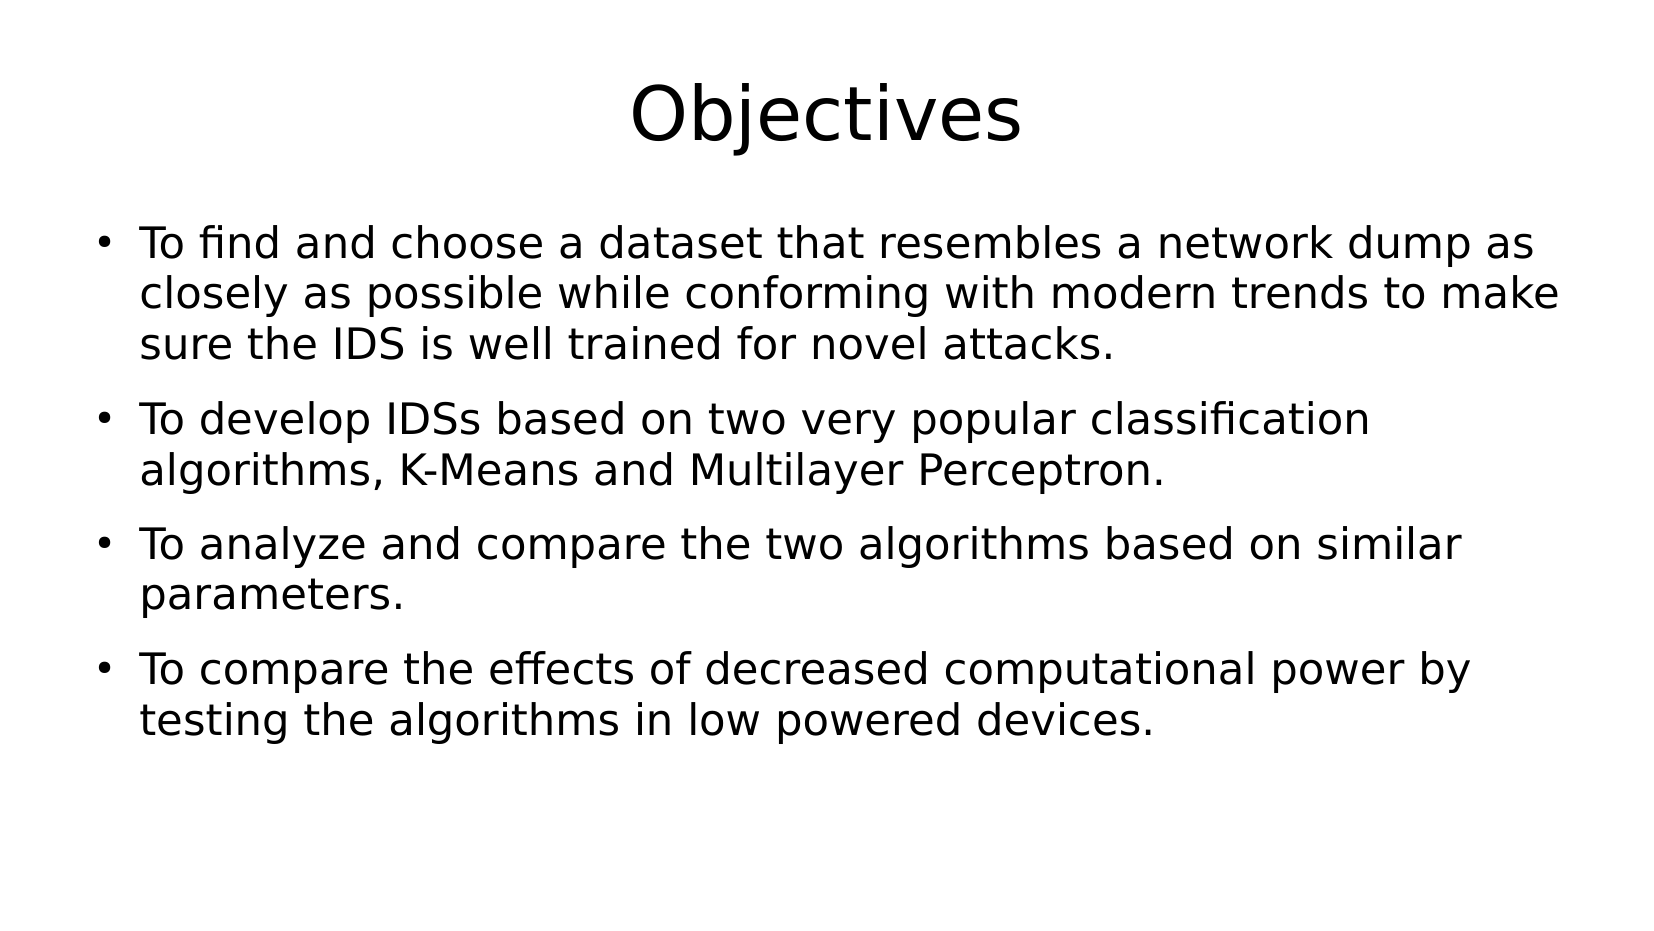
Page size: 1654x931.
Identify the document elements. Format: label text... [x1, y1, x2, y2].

title Objectives [82, 37, 1571, 193]
list To find and choose a dataset that resembles a network dump as closely as possible while conforming with modern trends to make sure the IDS is well trained for novel attacks. To develop IDSs based on two very popular classification algorithms, K-Means and Multilayer Perceptron. To analyze and compare the two algorithms based on similar parameters. To compare the effects of decreased computational power by testing the algorithms in low powered devices. [82, 217, 1571, 758]
